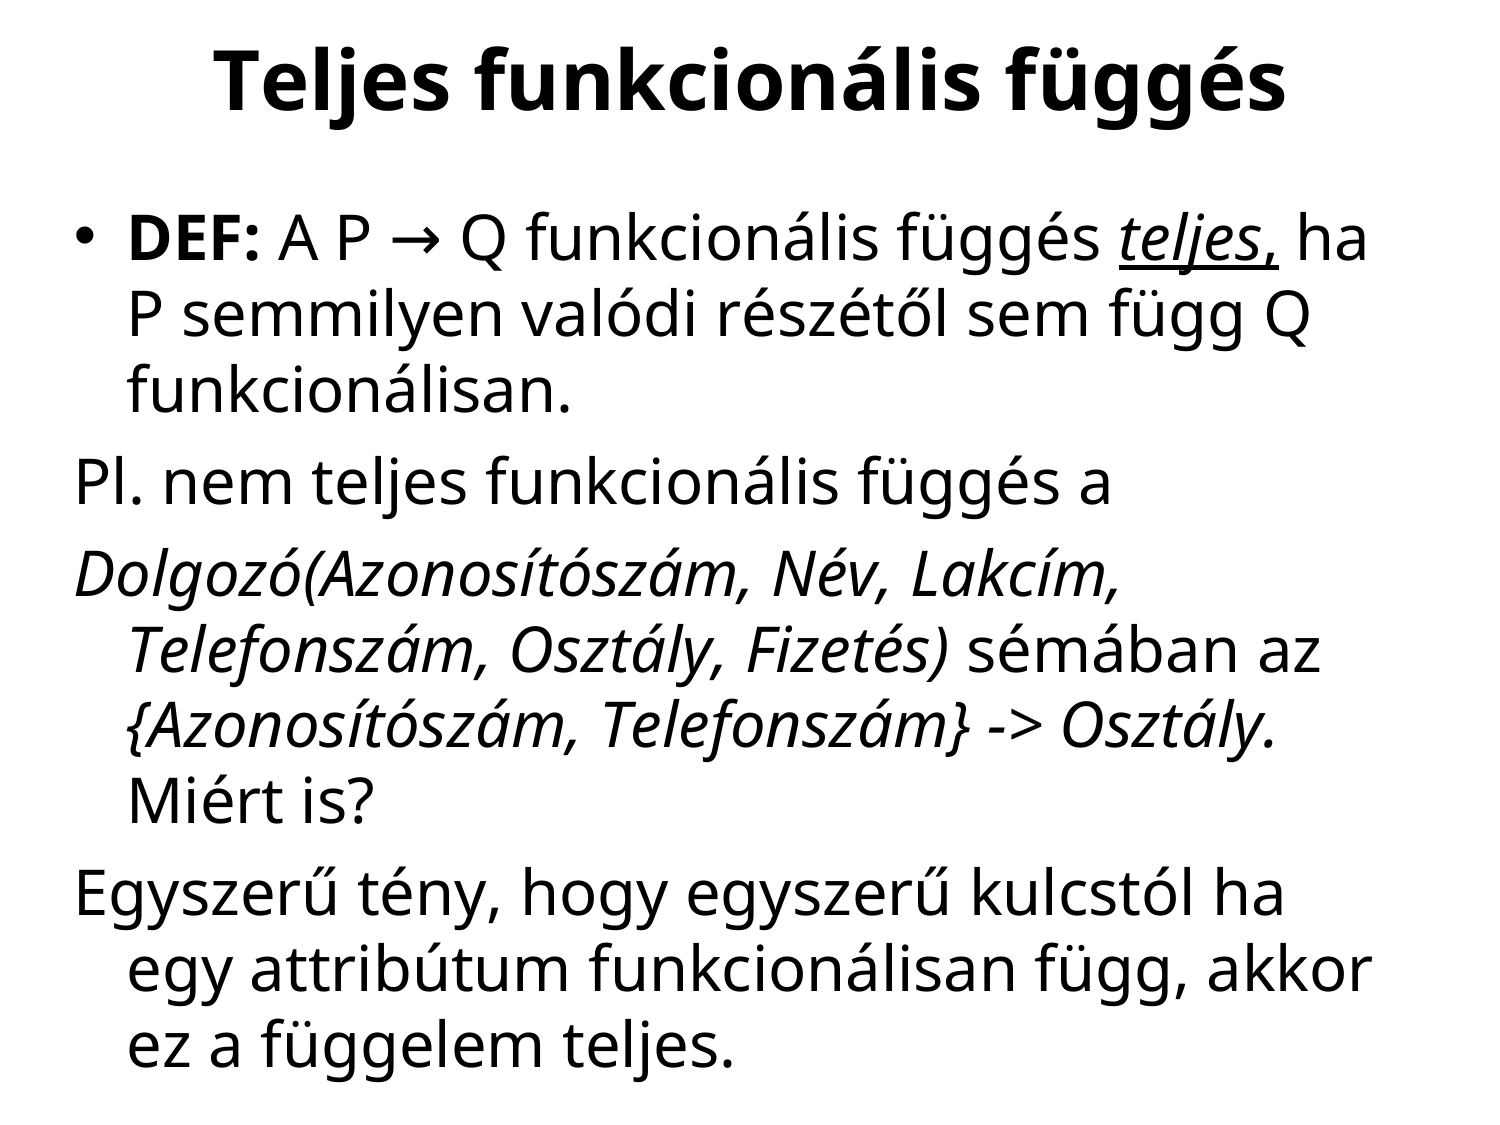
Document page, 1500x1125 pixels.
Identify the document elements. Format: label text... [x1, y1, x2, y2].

list DEF: A P → Q funkcionális függés teljes, ha P semmilyen valódi részétől sem függ Q funkcionálisan. Pl. nem teljes funkcionális függés a Dolgozó(Azonosítószám, Név, Lakcím, Telefonszám, Osztály, Fizetés) sémában az {Azonosítószám, Telefonszám} -> Osztály. Miért is? Egyszerű tény, hogy egyszerű kulcstól ha egy attribútum funkcionálisan függ, akkor ez a függelem teljes. [59, 189, 1420, 1093]
title Teljes funkcionális függés [76, 19, 1425, 135]
